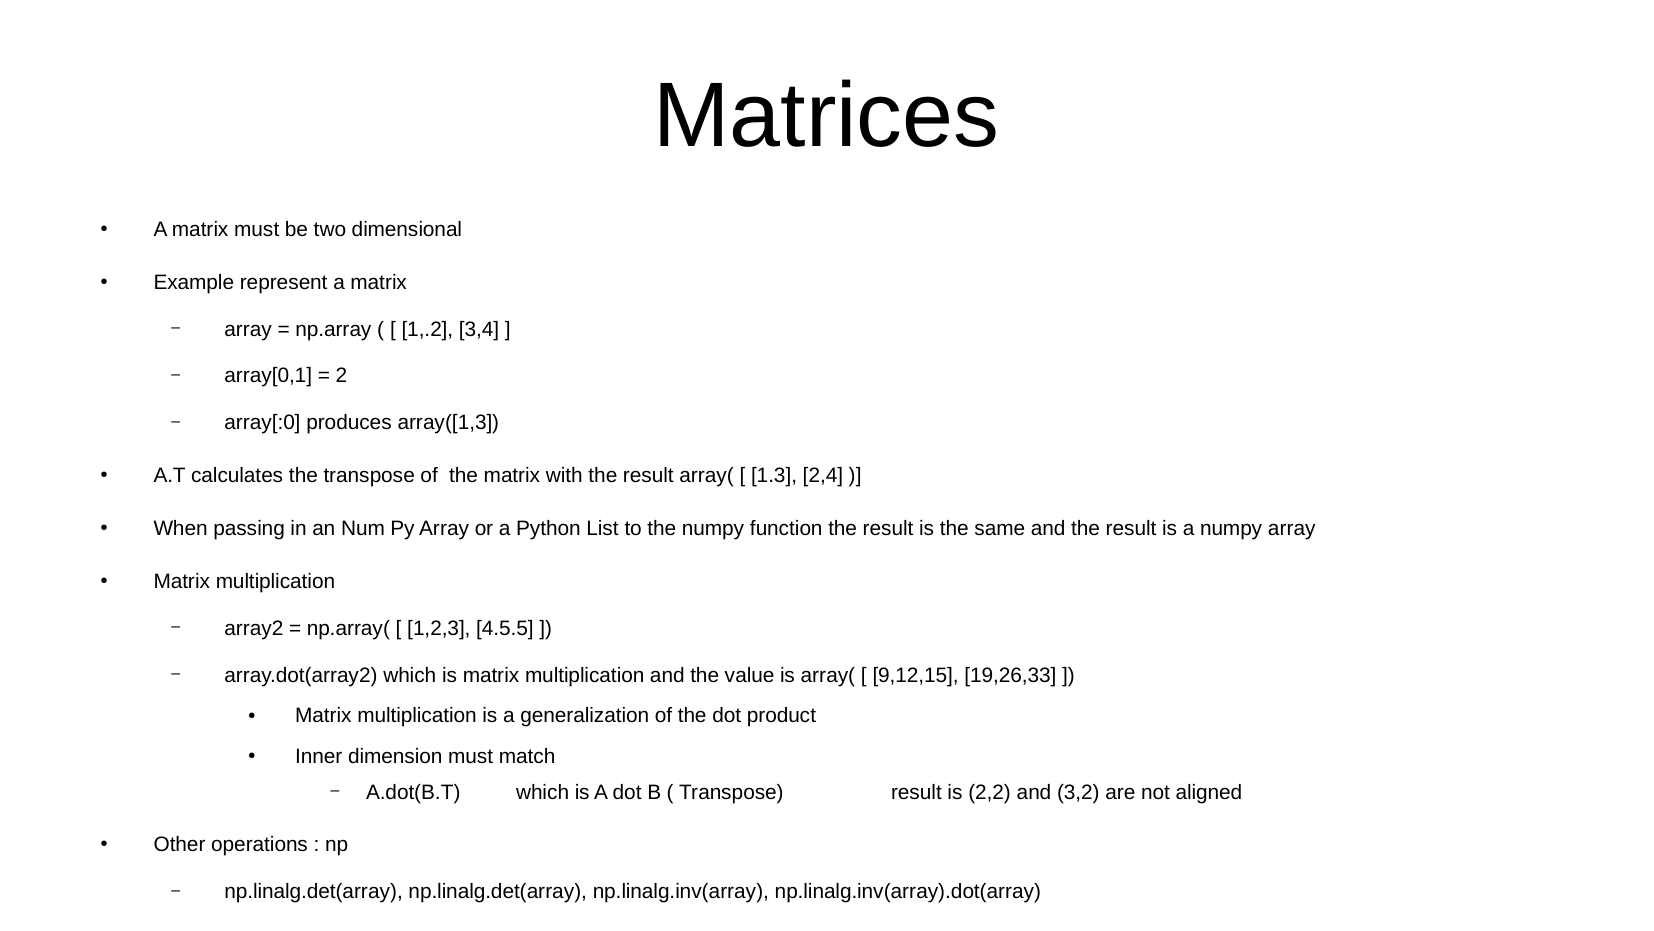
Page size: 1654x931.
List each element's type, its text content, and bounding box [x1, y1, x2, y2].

list A matrix must be two dimensional Example represent a matrix array = np.array ( [ [1,.2], [3,4] ] array[0,1] = 2 array[:0] produces array([1,3]) A.T calculates the transpose of the matrix with the result array( [ [1.3], [2,4] )] When passing in an Num Py Array or a Python List to the numpy function the result is the same and the result is a numpy array Matrix multiplication array2 = np.array( [ [1,2,3], [4.5.5] ]) array.dot(array2) which is matrix multiplication and the value is array( [ [9,12,15], [19,26,33] ]) Matrix multiplication is a generalization of the dot product Inner dimension must match A.dot(B.T) which is A dot B ( Transpose) result is (2,2) and (3,2) are not aligned Other operations : np np.linalg.det(array), np.linalg.det(array), np.linalg.inv(array), np.linalg.inv(array).dot(array) [82, 217, 1636, 916]
title Matrices [82, 37, 1571, 193]
